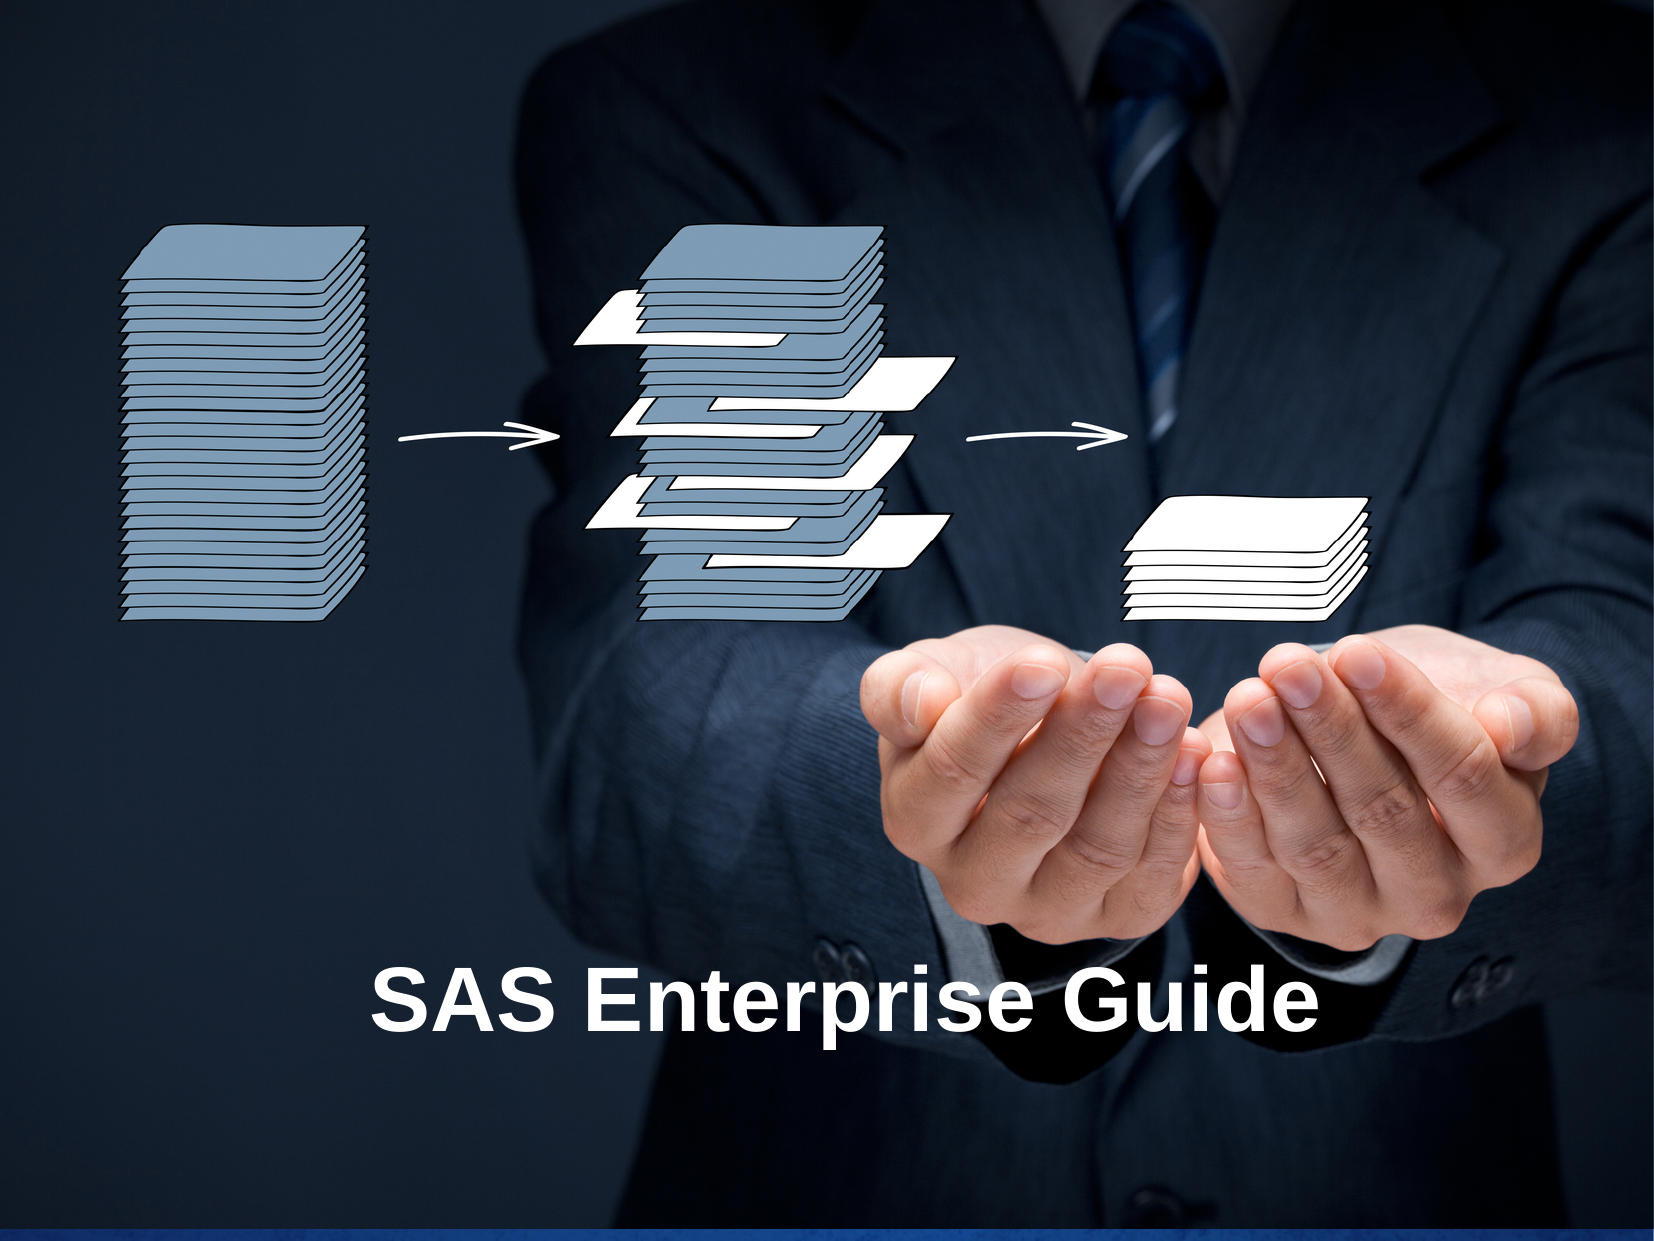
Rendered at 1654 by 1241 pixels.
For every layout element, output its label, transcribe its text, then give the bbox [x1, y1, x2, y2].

picture [0, 0, 1654, 1241]
text_box SAS Enterprise Guide [354, 941, 1394, 1075]
